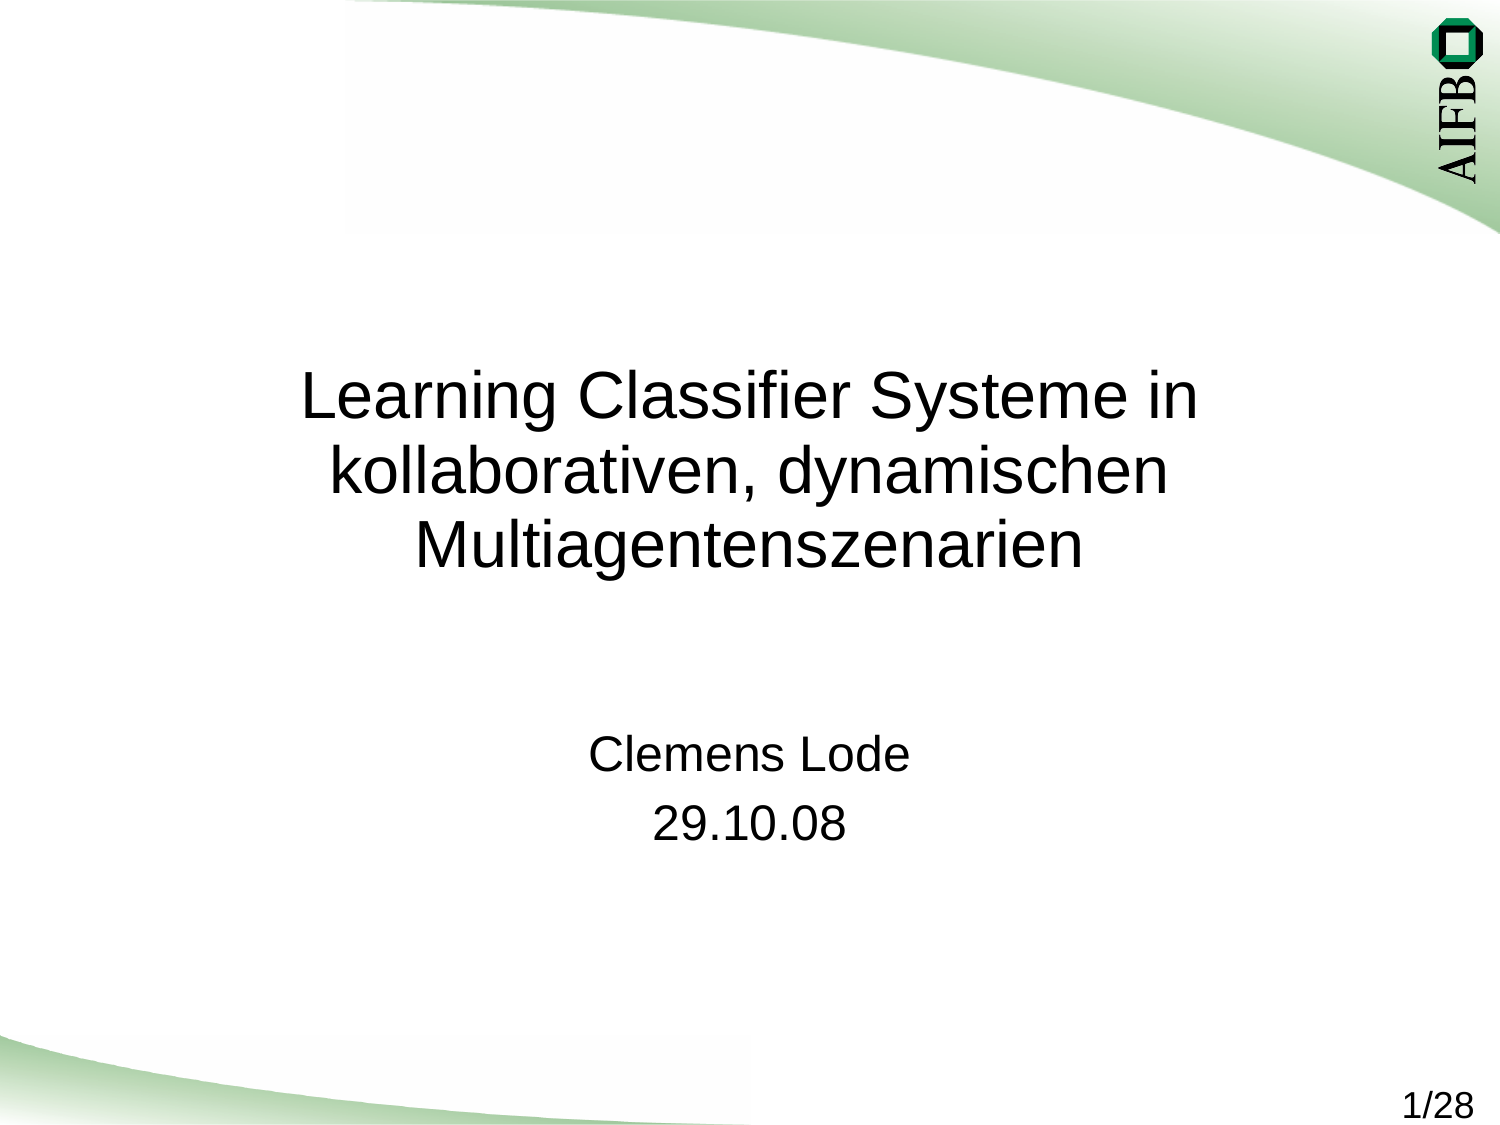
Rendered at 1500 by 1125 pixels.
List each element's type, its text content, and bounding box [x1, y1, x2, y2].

subtitle Clemens Lode 29.10.08 [225, 644, 1276, 933]
picture [0, 1035, 751, 1125]
picture [345, 0, 1500, 234]
title Learning Classifier Systeme in kollaborativen, dynamischen Multiagentenszenarien [112, 349, 1388, 591]
